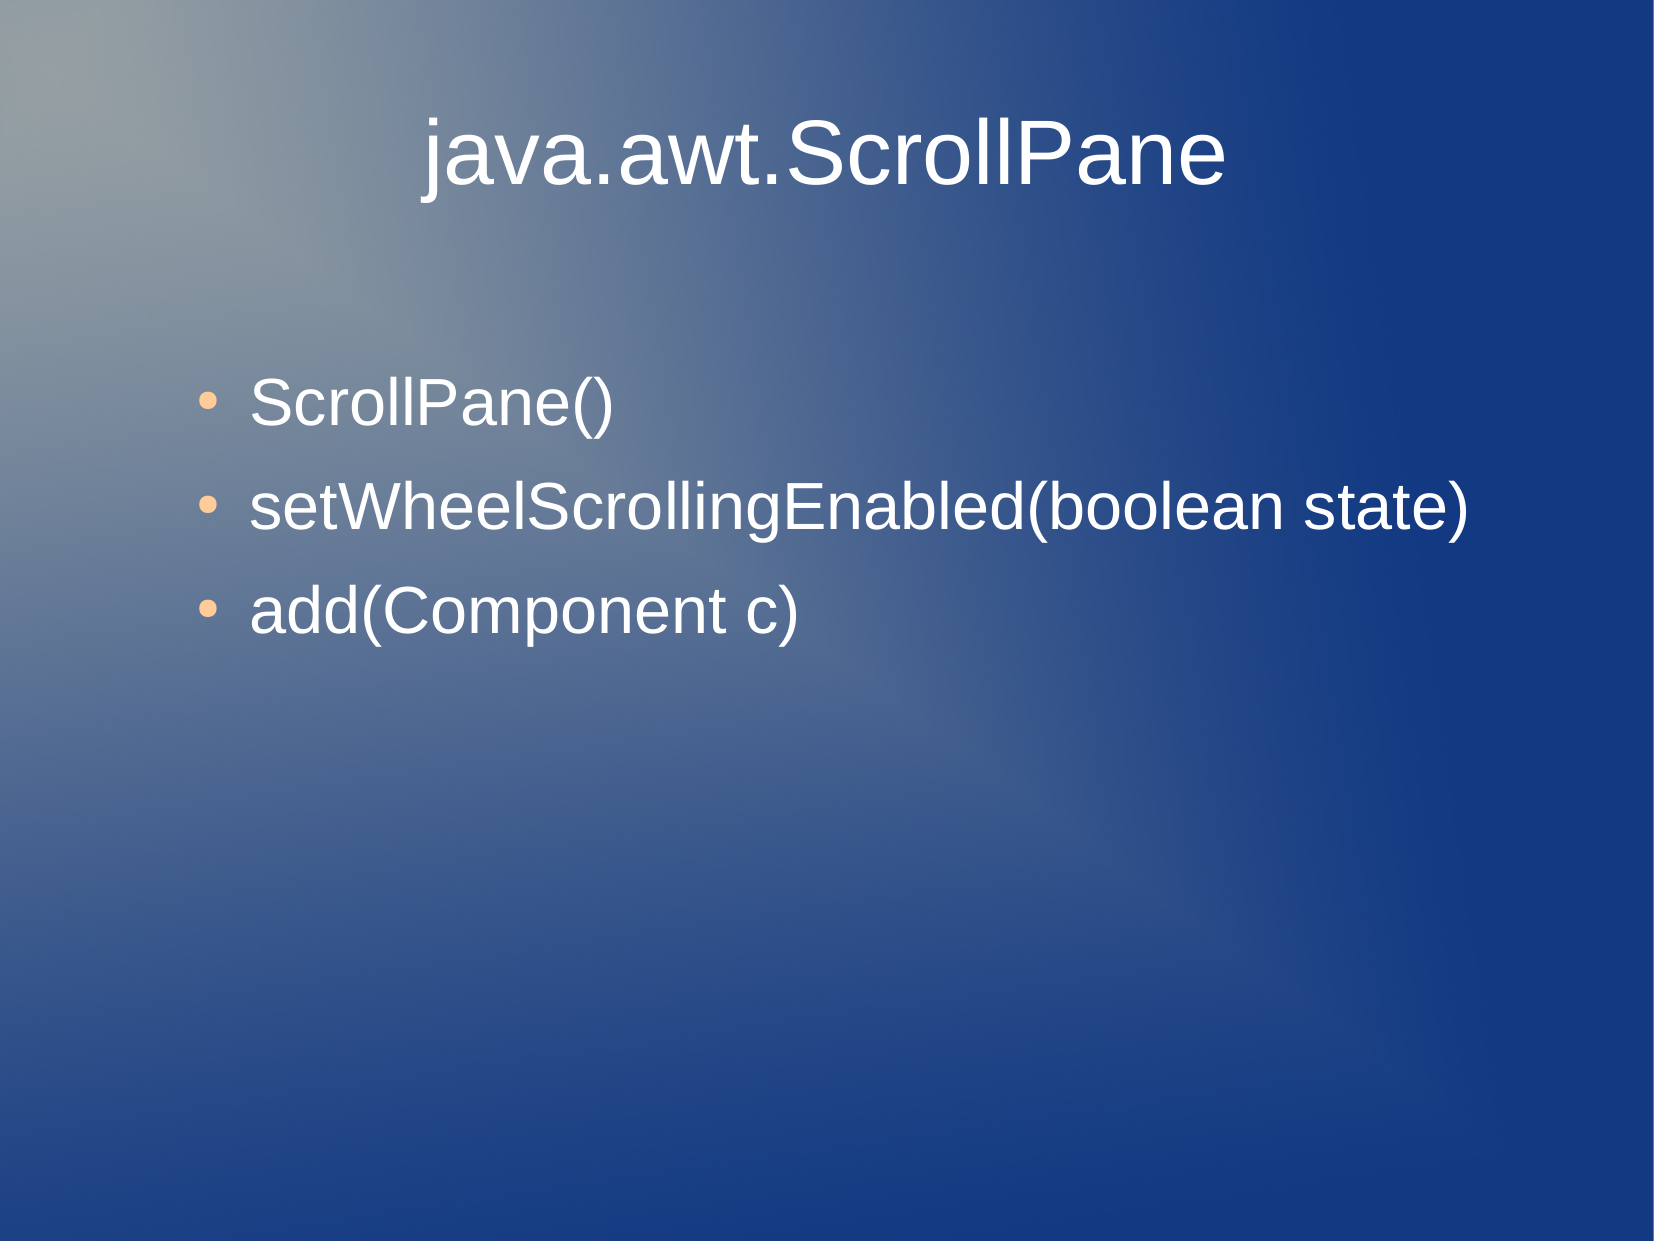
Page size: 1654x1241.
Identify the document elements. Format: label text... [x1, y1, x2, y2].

list ScrollPane() setWheelScrollingEnabled(boolean state) add(Component c) [178, 364, 1570, 1147]
picture [0, 0, 1654, 1241]
title java.awt.ScrollPane [82, 49, 1571, 257]
